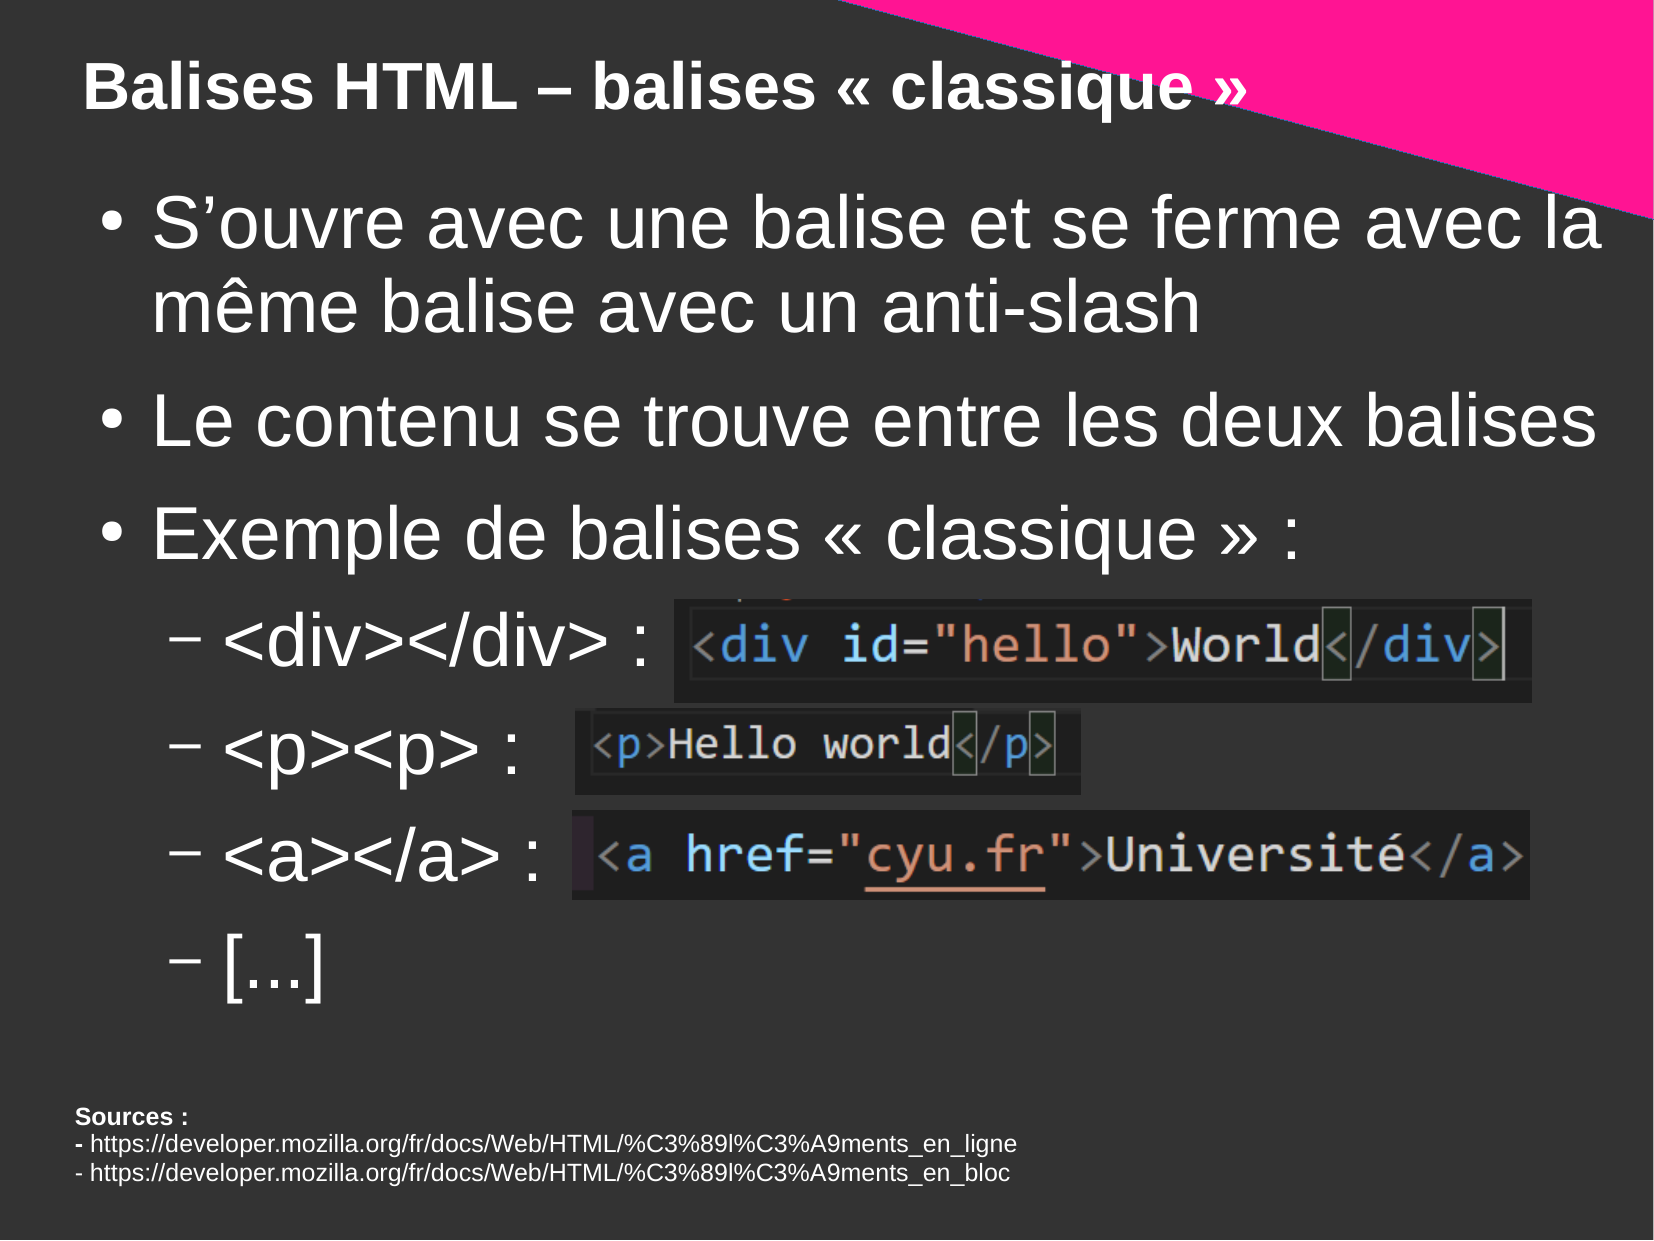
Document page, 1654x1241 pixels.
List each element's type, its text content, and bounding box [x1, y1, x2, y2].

title Balises HTML – balises « classique » [82, 49, 1571, 162]
picture [674, 599, 1532, 703]
picture [572, 810, 1530, 900]
text_box [838, 0, 1654, 220]
list S’ouvre avec une balise et se ferme avec la même balise avec un anti-slash Le contenu se trouve entre les deux balises Exemple de balises « classique » : <div></div> : <p><p> : <a></a> : [...] [80, 180, 1620, 1035]
text_box Sources : - https://developer.mozilla.org/fr/docs/Web/HTML/%C3%89l%C3%A9ments_en_ligne - https://developer.mozilla.org/fr/docs/Web/HTML/%C3%89l%C3%A9ments_en_bloc [59, 1094, 1546, 1227]
picture [575, 708, 1081, 795]
